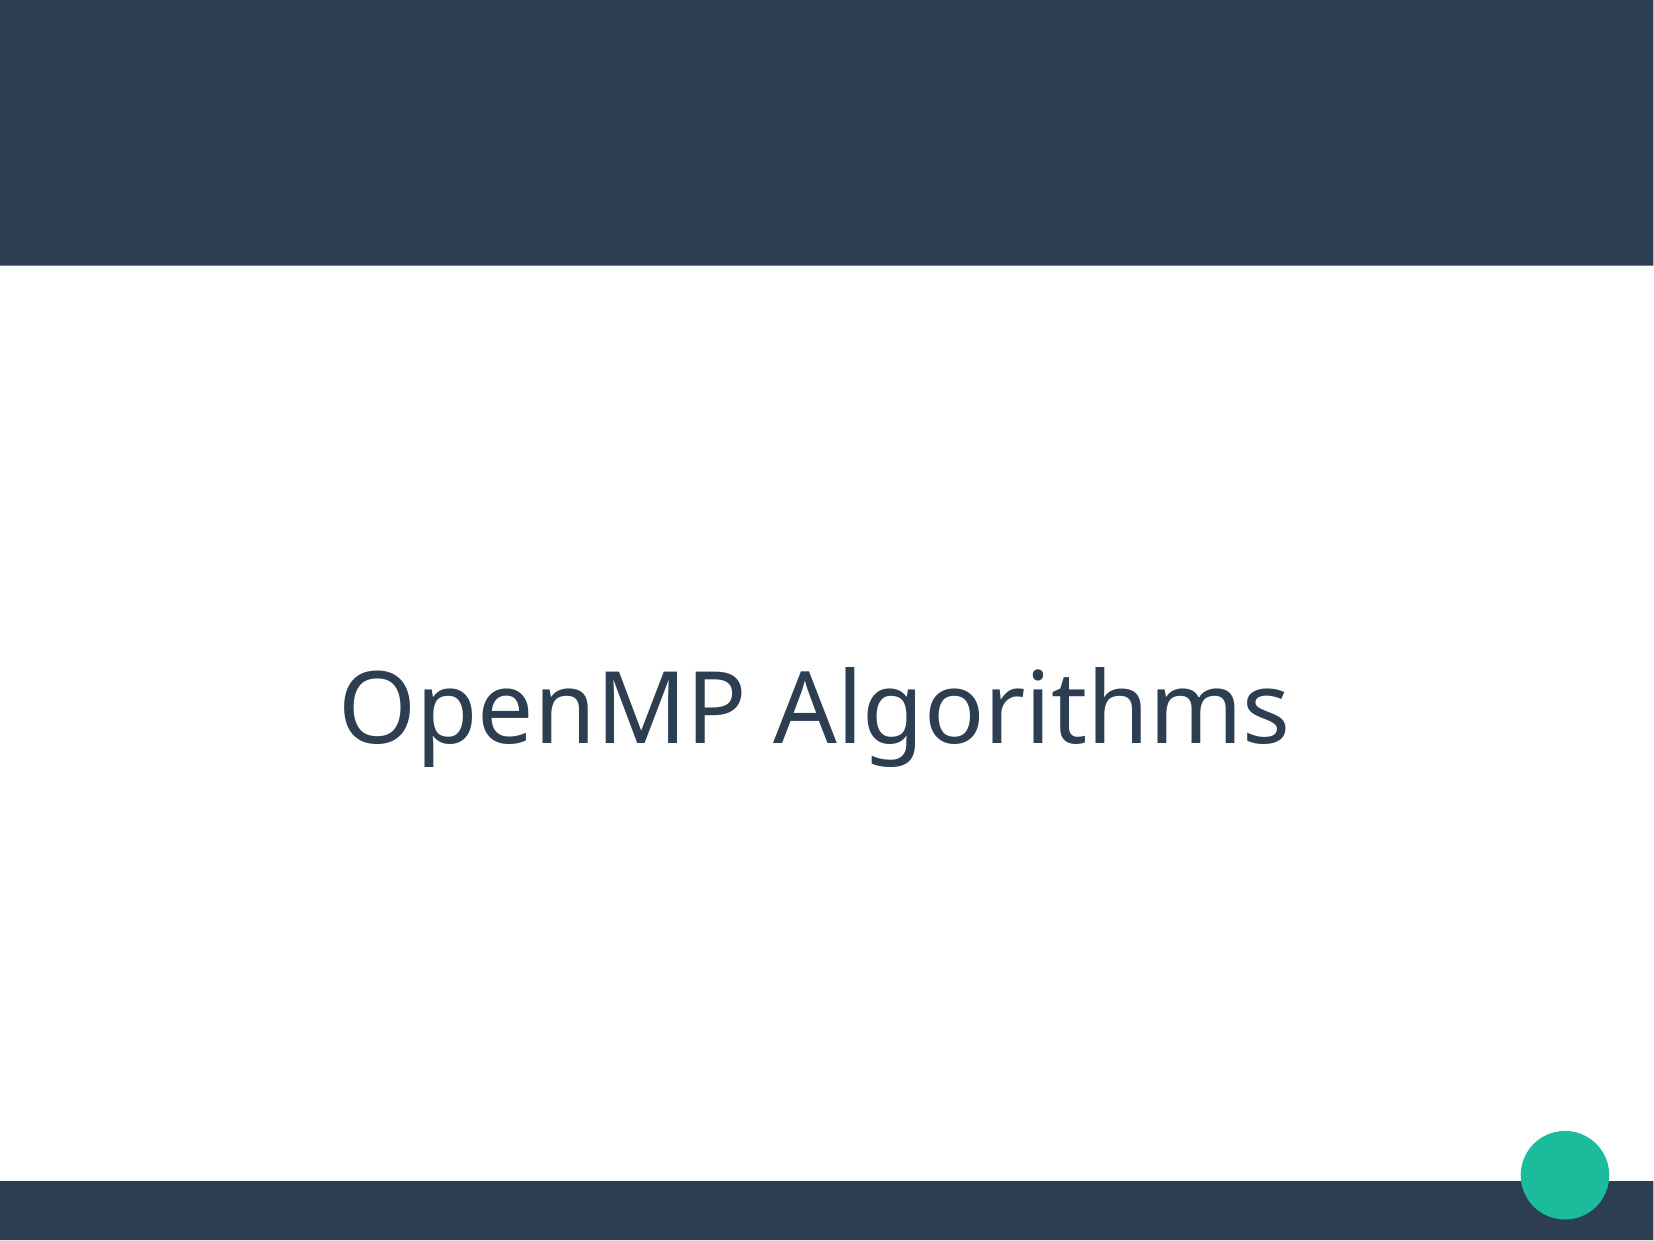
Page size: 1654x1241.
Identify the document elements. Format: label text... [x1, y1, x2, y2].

subtitle OpenMP Algorithms [47, 339, 1583, 1069]
